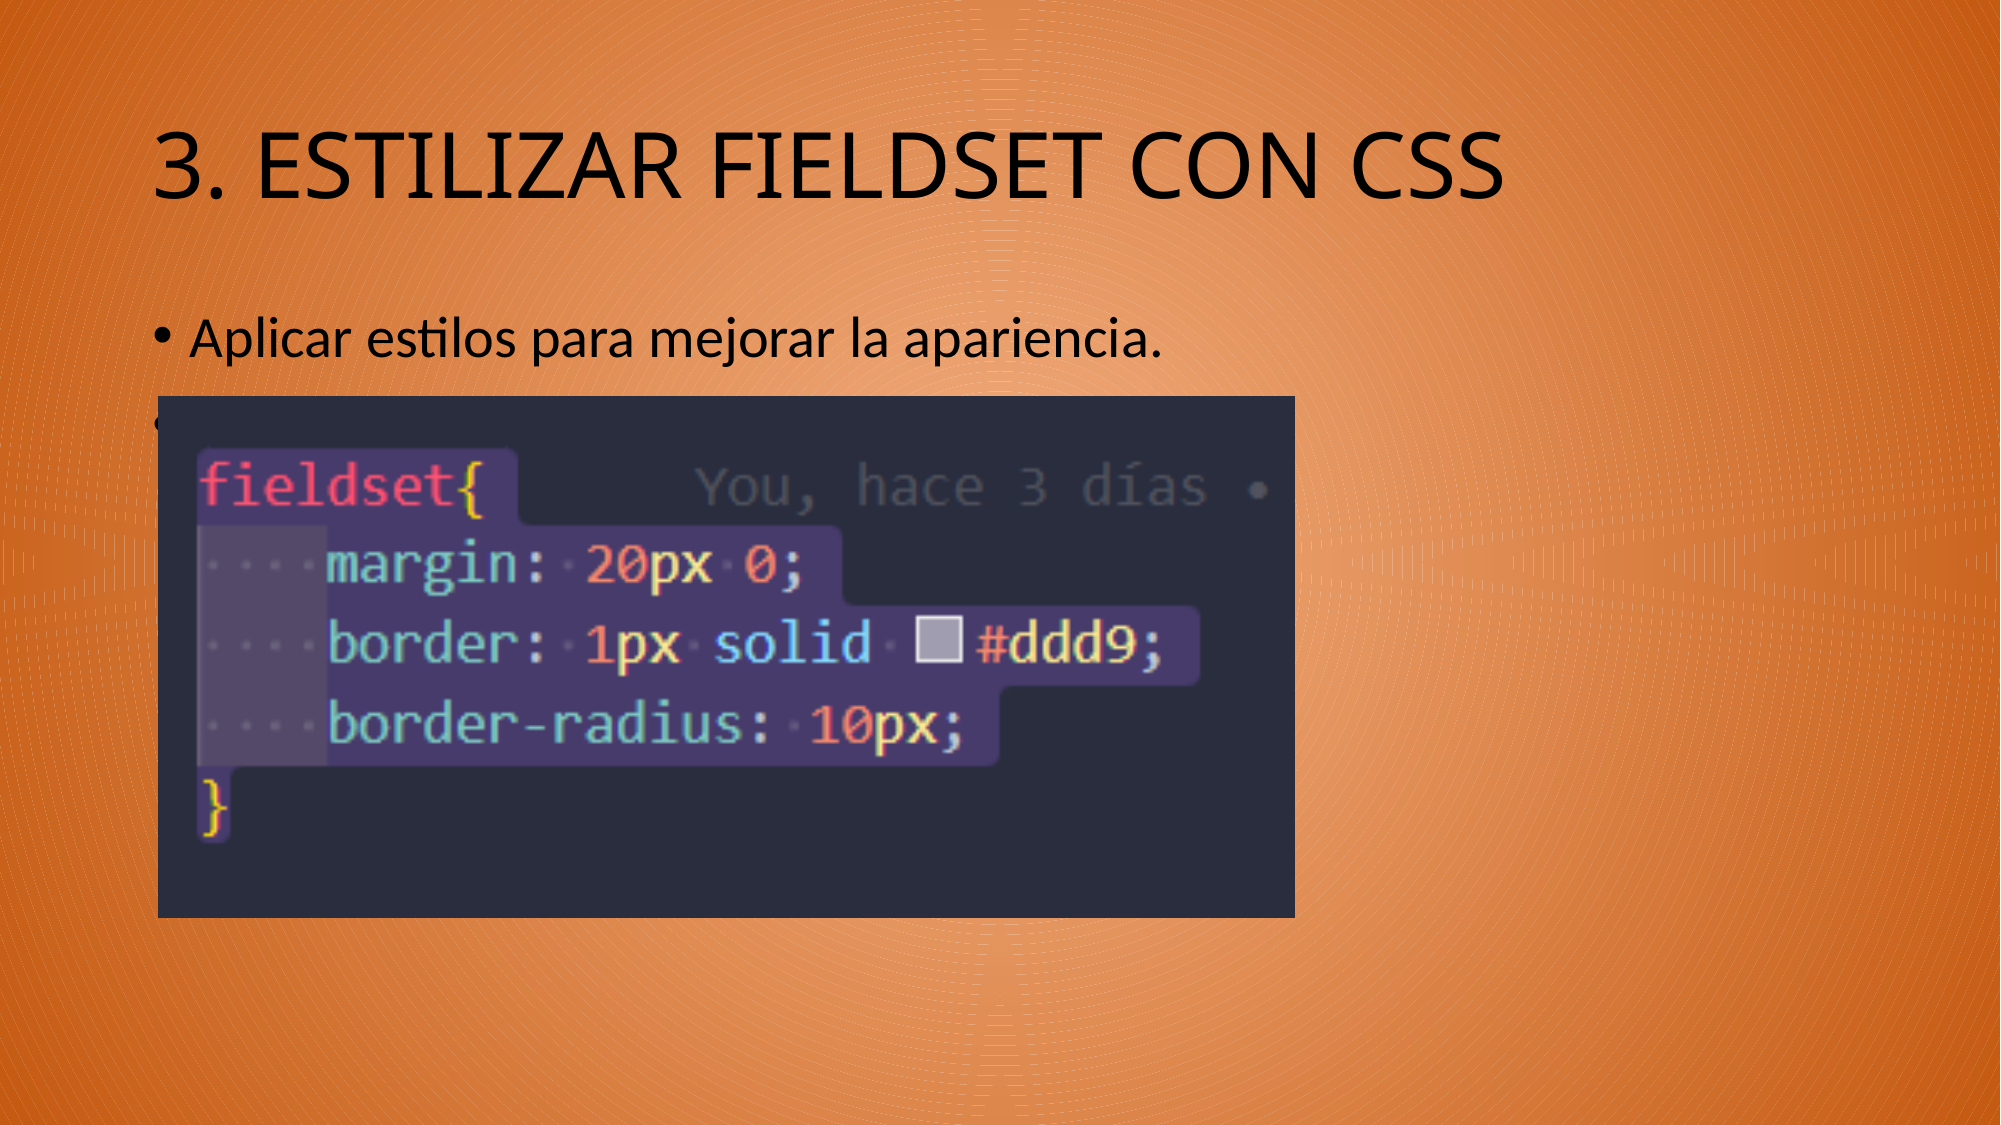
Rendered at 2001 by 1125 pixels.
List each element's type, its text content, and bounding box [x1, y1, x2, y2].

title 3. ESTILIZAR FIELDSET CON CSS [137, 59, 1863, 278]
picture [158, 396, 1295, 918]
list Aplicar estilos para mejorar la apariencia. [137, 299, 1863, 1014]
